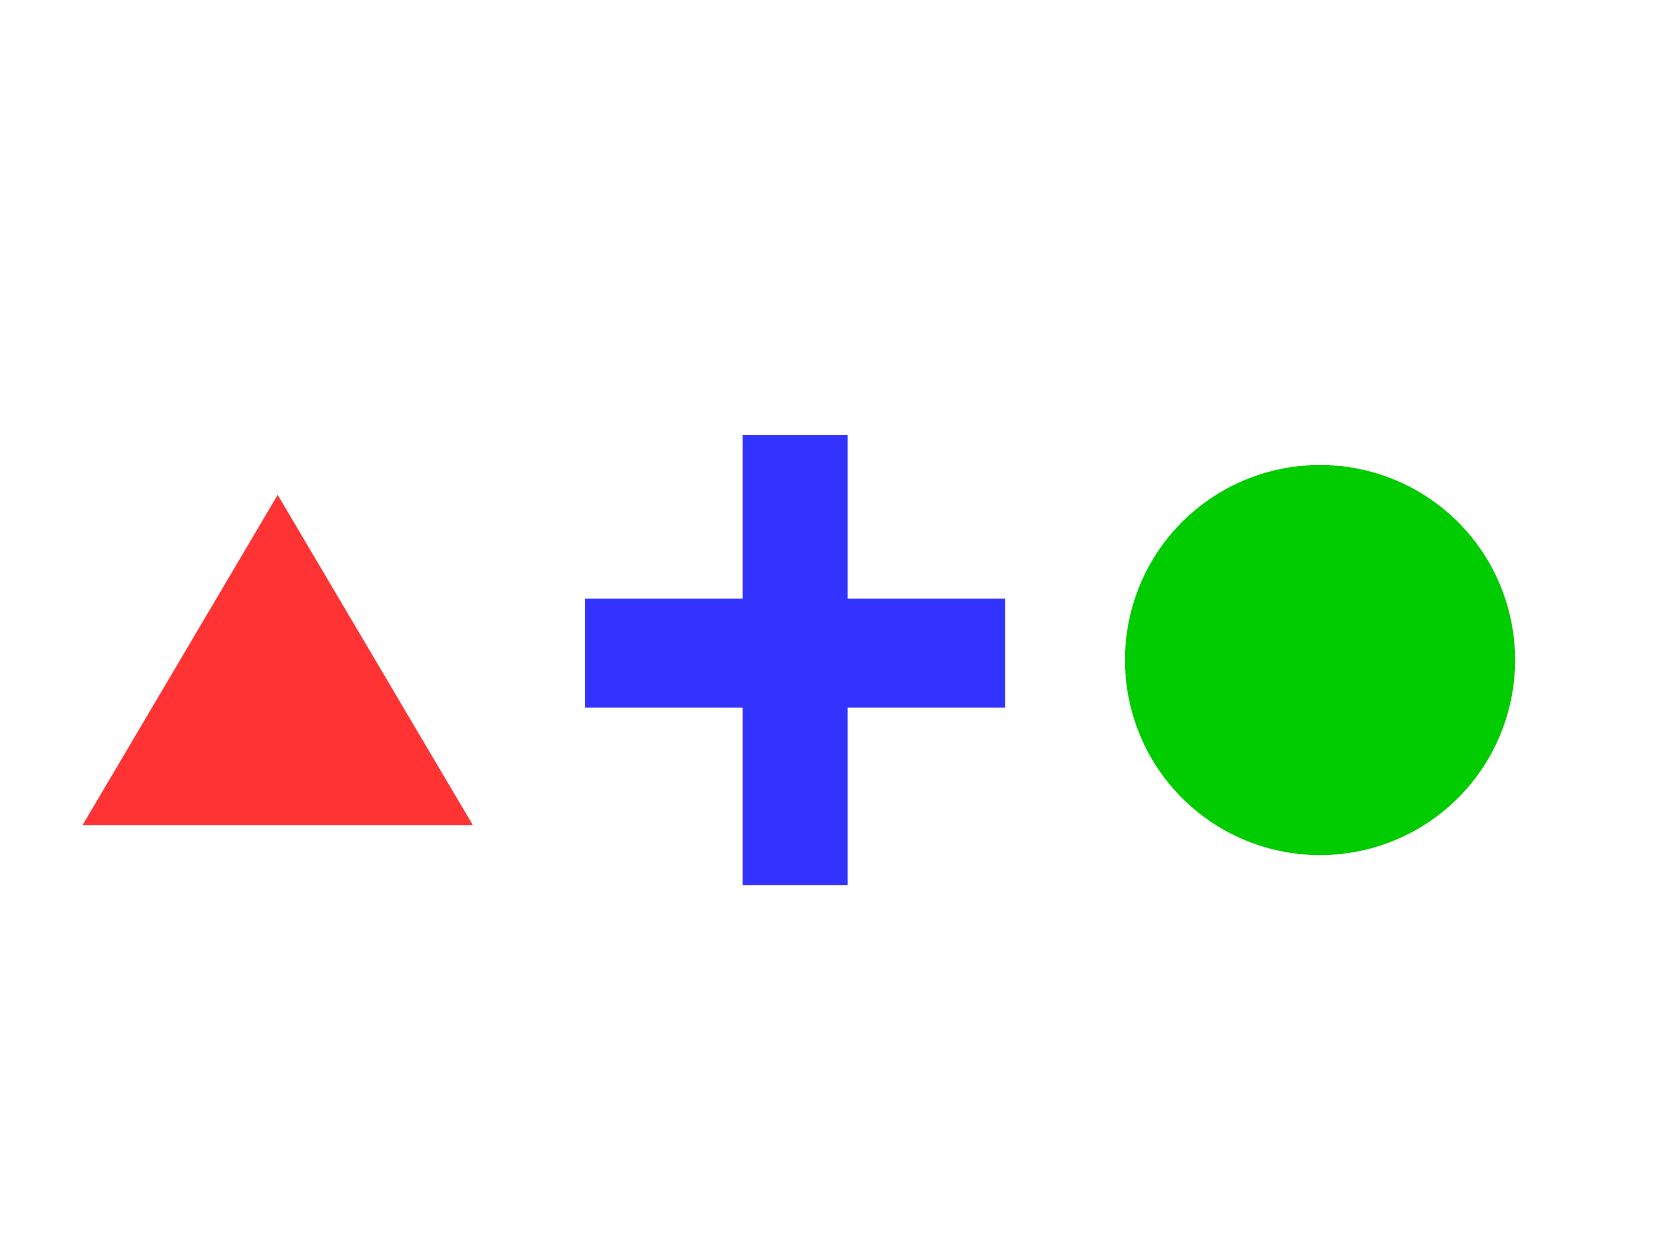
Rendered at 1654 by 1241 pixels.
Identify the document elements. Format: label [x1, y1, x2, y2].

text_box [82, 495, 473, 826]
text_box [585, 435, 1006, 886]
text_box [1125, 465, 1516, 856]
